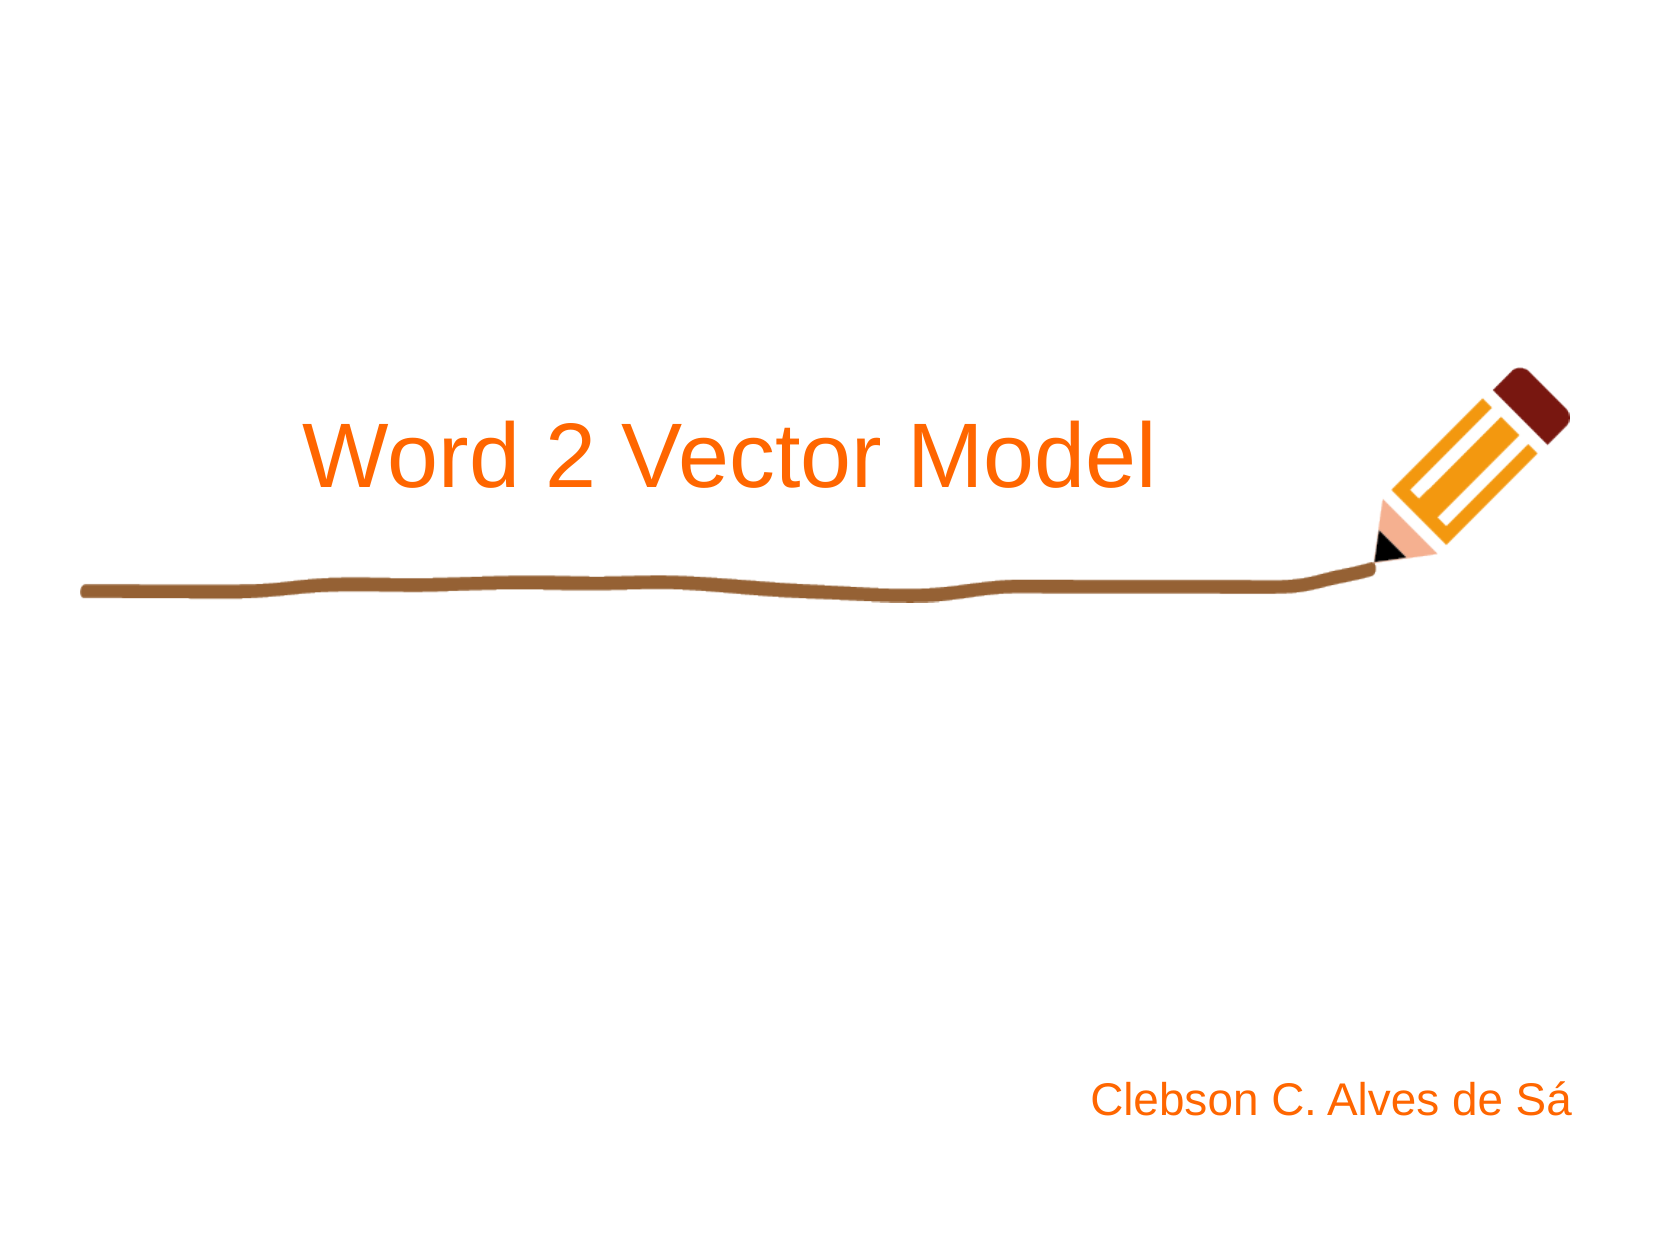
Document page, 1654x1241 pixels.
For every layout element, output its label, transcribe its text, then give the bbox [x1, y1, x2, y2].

picture [80, 367, 1570, 603]
title Word 2 Vector Model [82, 352, 1379, 560]
title Clebson C. Alves de Sá [507, 1047, 1573, 1152]
